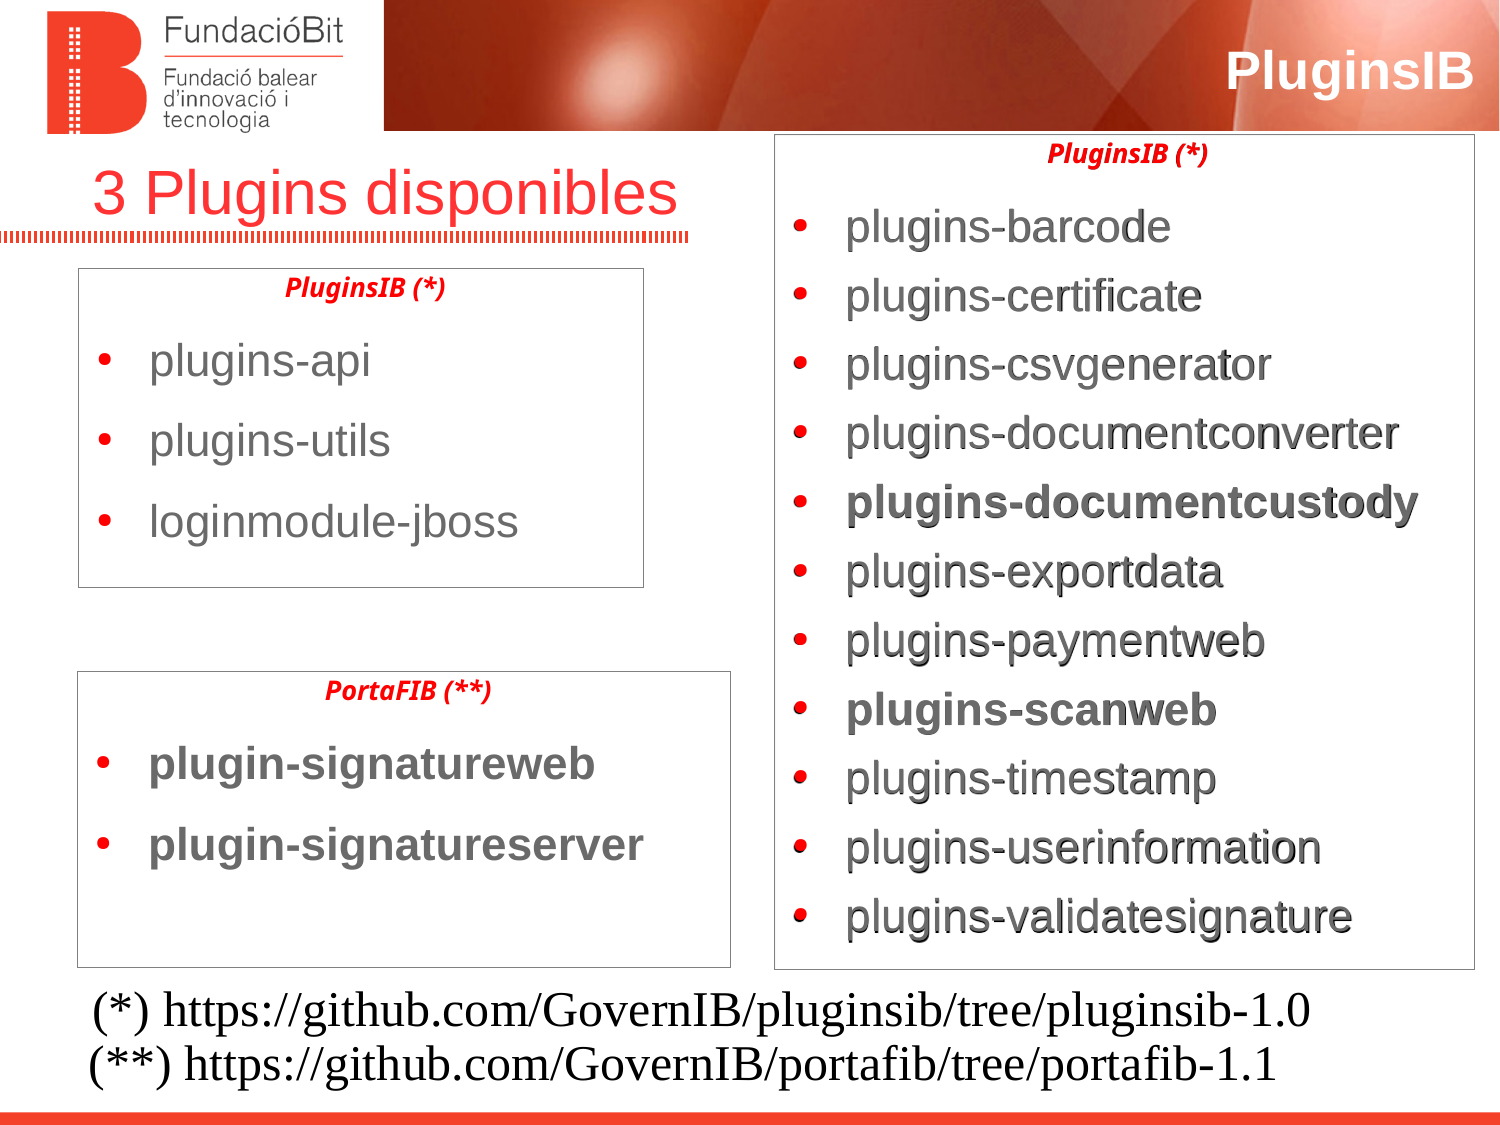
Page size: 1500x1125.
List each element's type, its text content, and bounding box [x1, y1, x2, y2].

text_box PortaFIB (**) plugin-signatureweb plugin-signatureserver [77, 671, 731, 968]
text_box PluginsIB (*) plugins-barcode plugins-certificate plugins-csvgenerator plugins-documentconverter plugins-documentcustody plugins-exportdata plugins-paymentweb plugins-scanweb plugins-timestamp plugins-userinformation plugins-validatesignature [774, 134, 1475, 970]
text_box (*) https://github.com/GovernIB/pluginsib/tree/pluginsib-1.0 [77, 969, 1449, 1044]
list 3 Plugins disponibles [40, 158, 722, 228]
text_box PluginsIB (*) plugins-api plugins-utils loginmodule-jboss [78, 268, 644, 588]
picture [383, 0, 1500, 131]
text_box (**) https://github.com/GovernIB/portafib/tree/portafib-1.1 [74, 1023, 1350, 1105]
title PluginsIB [324, 19, 1477, 123]
picture [47, 11, 343, 134]
